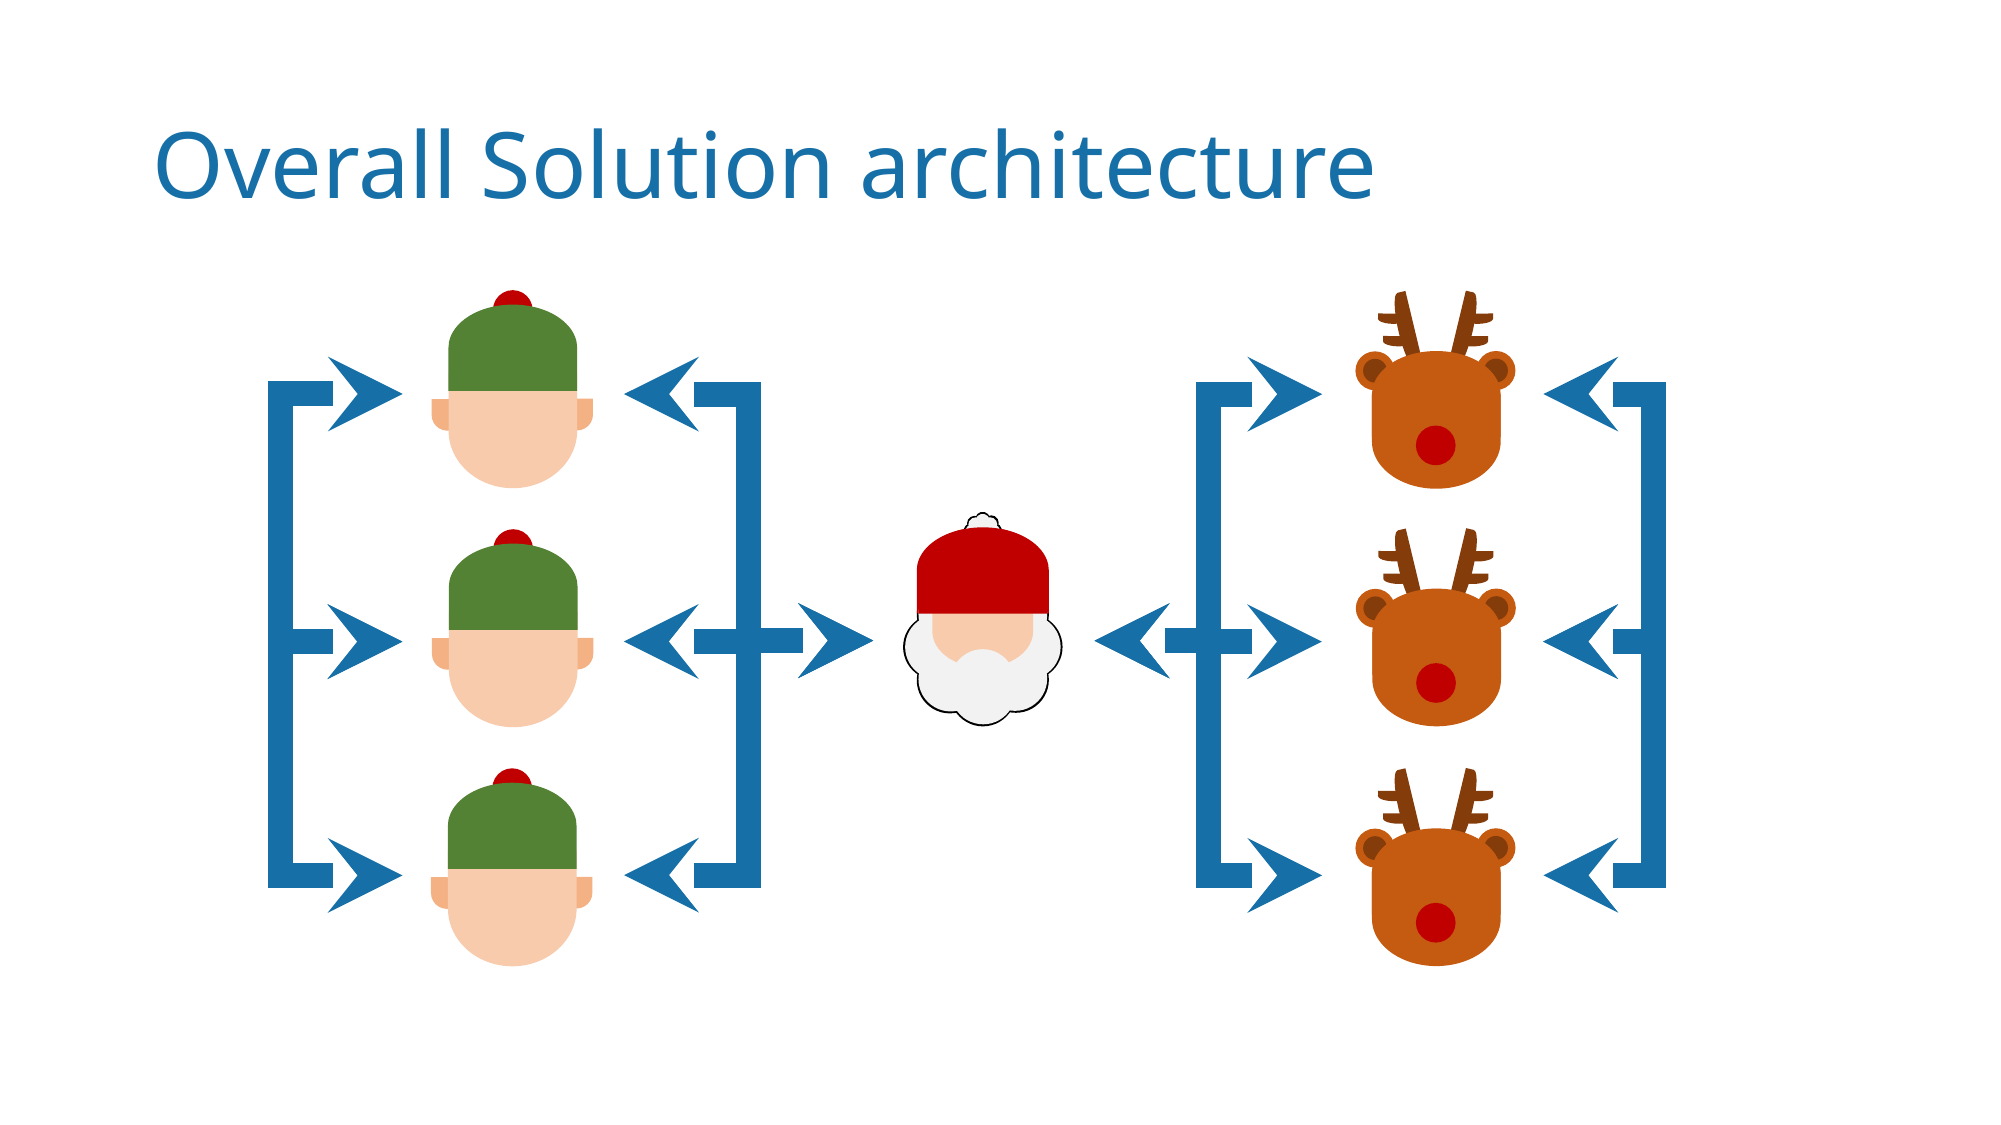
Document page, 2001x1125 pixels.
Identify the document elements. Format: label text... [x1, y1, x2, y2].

title Overall Solution architecture [137, 59, 1863, 278]
text_box [903, 512, 1063, 727]
text_box [430, 768, 593, 967]
text_box [1355, 528, 1516, 727]
text_box [1355, 767, 1516, 967]
text_box [431, 529, 594, 728]
text_box [1355, 290, 1516, 489]
text_box [431, 290, 593, 489]
